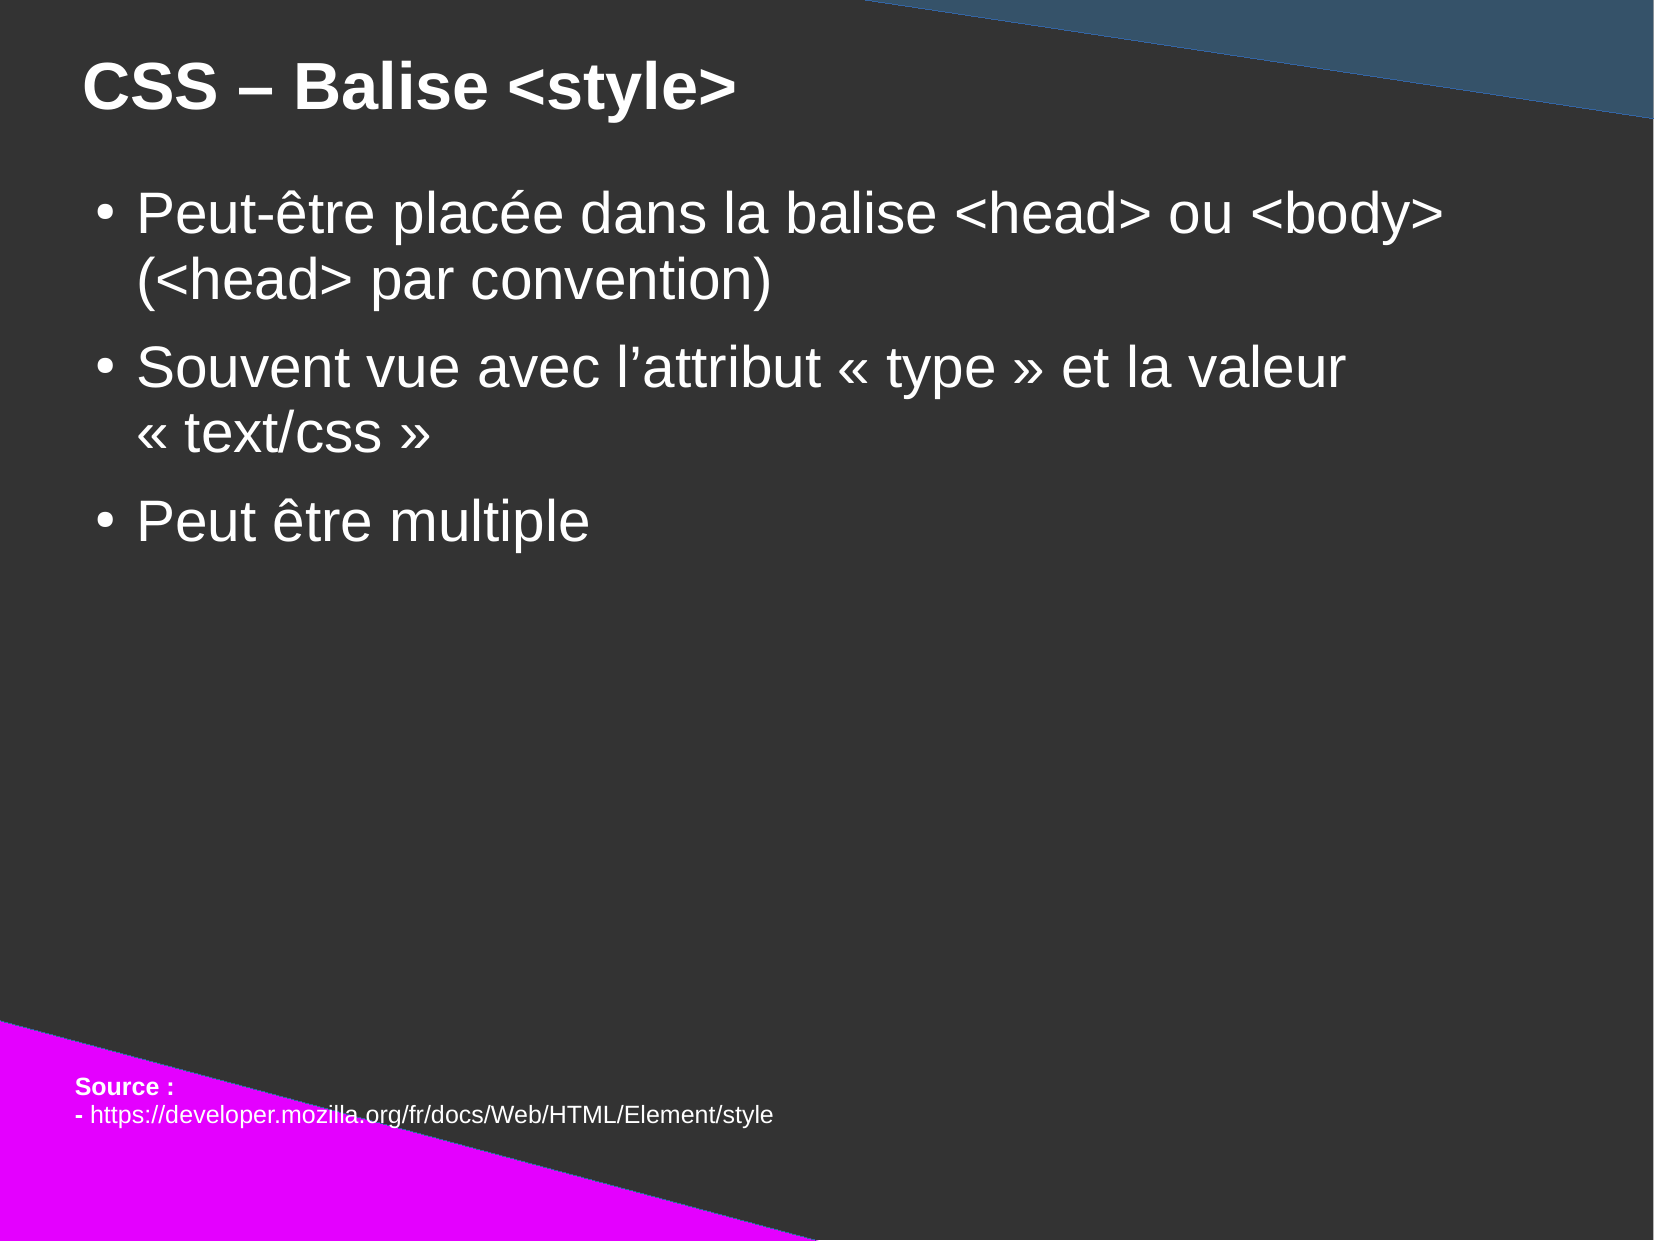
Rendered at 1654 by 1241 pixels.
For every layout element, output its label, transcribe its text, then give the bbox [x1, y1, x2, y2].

title CSS – Balise <style> [82, 49, 1571, 152]
list Peut-être placée dans la balise <head> ou <body> (<head> par convention) Souvent vue avec l’attribut « type » et la valeur « text/css » Peut être multiple [80, 180, 1605, 555]
text_box Source : - https://developer.mozilla.org/fr/docs/Web/HTML/Element/style [59, 1065, 1546, 1241]
text_box [0, 1020, 165, 1241]
text_box [865, 0, 1654, 119]
